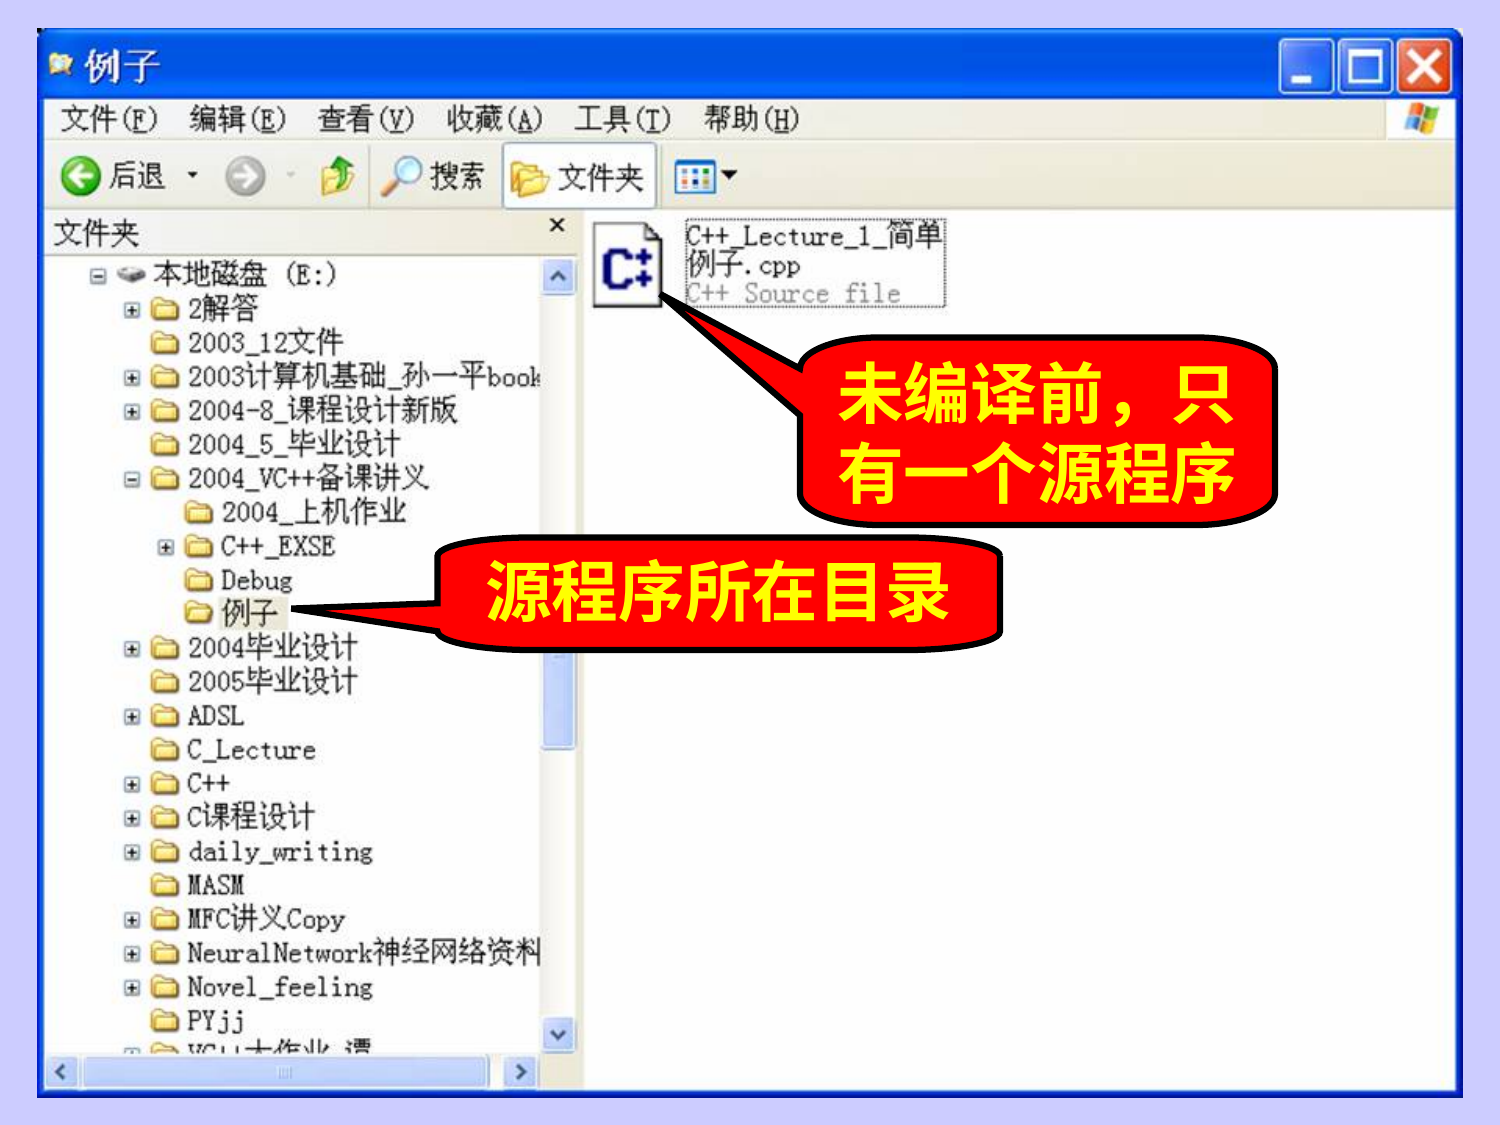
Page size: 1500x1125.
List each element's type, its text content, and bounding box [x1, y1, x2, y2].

text_box 未编译前，只有一个源程序 [660, 293, 1276, 526]
picture [37, 28, 1463, 1098]
text_box 源程序所在目录 [291, 537, 1000, 651]
